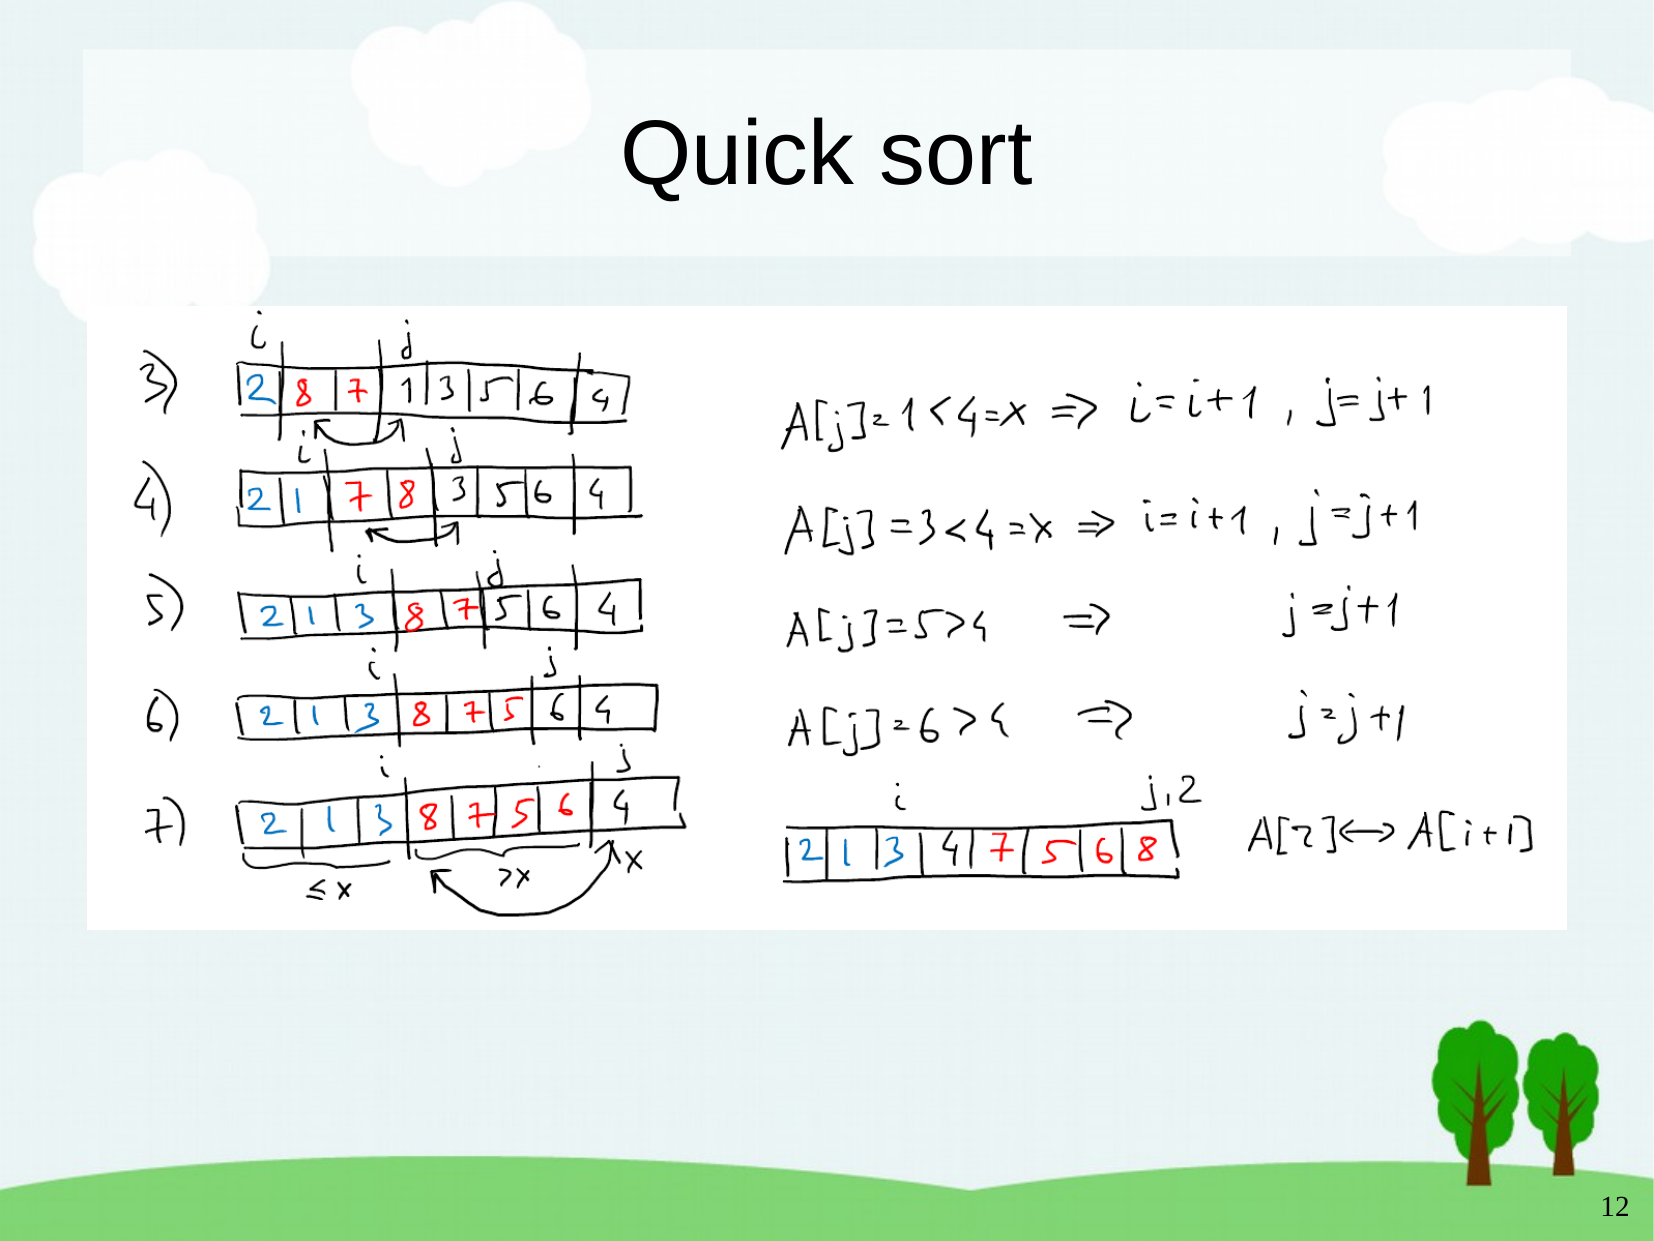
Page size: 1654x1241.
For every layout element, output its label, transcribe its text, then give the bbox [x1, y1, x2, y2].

picture [0, 0, 1654, 1241]
title Quick sort [82, 49, 1571, 257]
